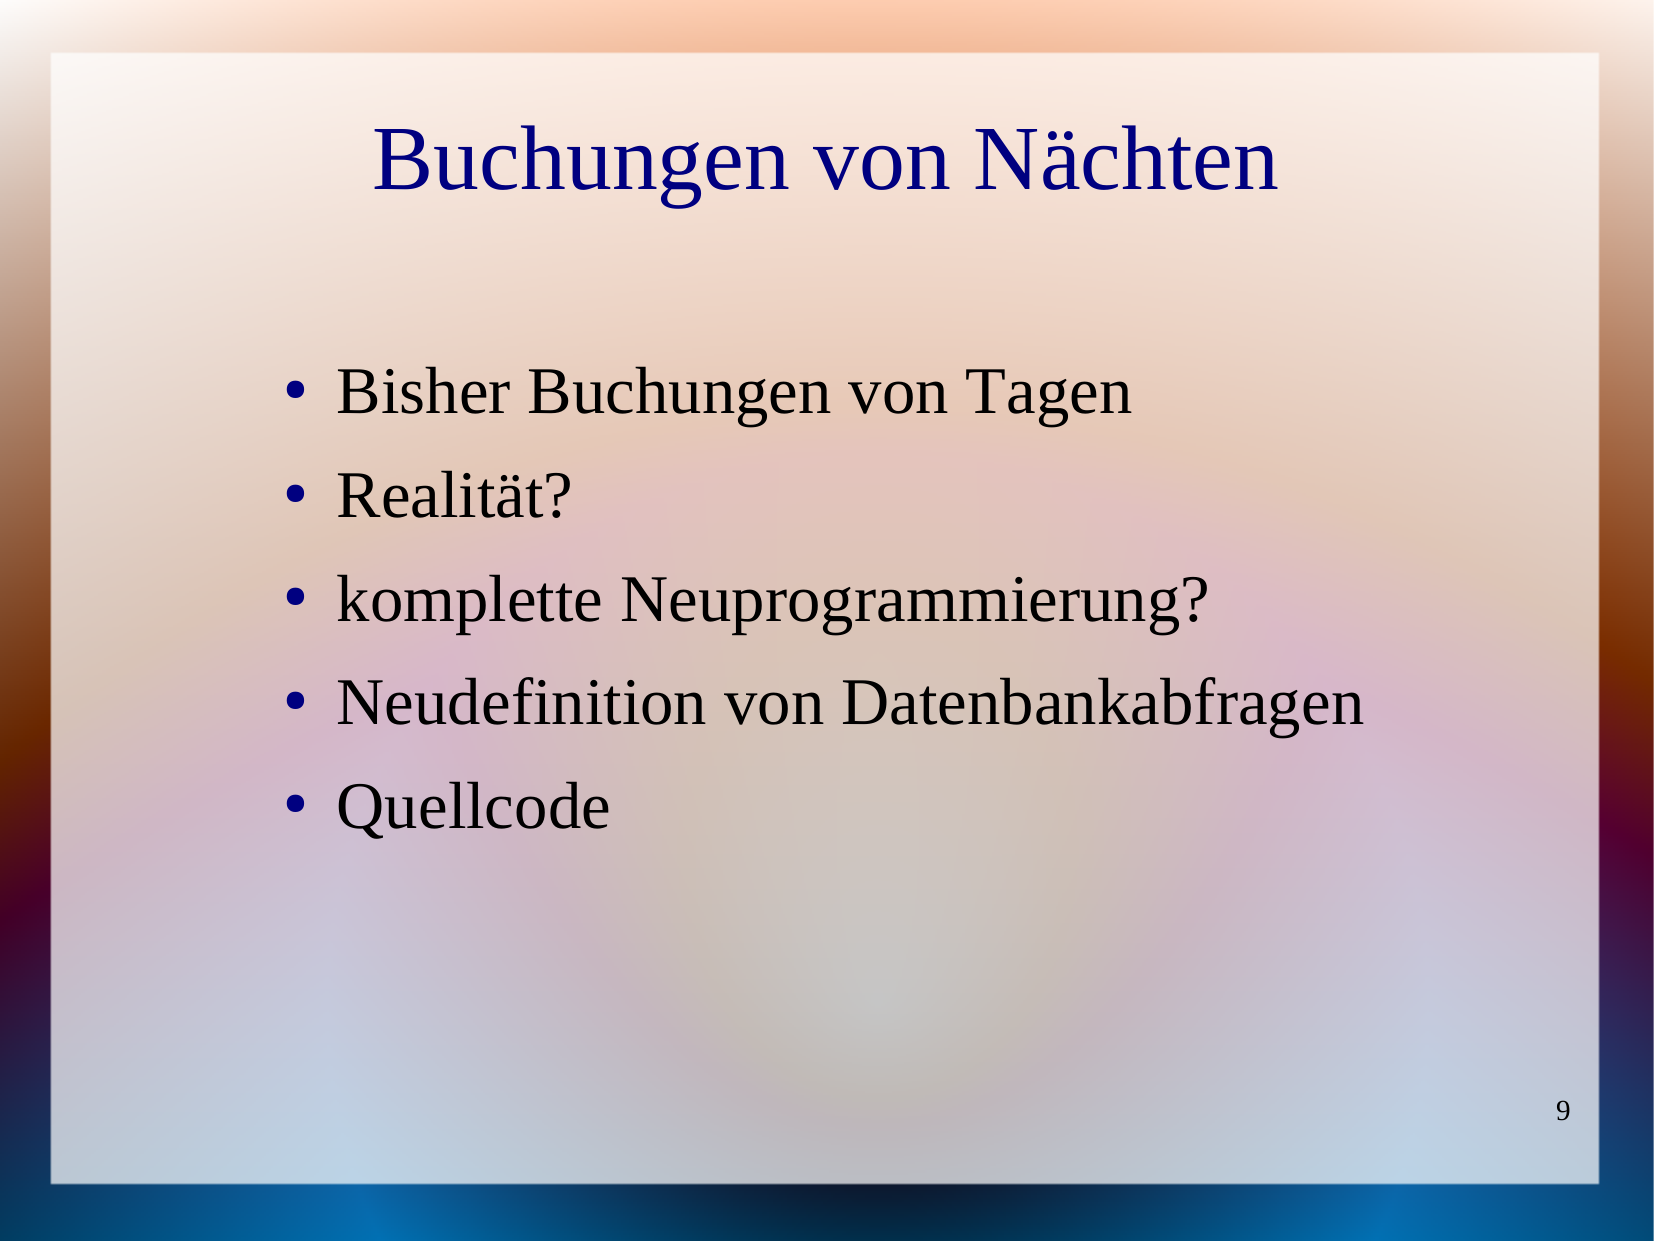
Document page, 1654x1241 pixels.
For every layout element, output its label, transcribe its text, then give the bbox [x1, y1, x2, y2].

list Bisher Buchungen von Tagen Realität? komplette Neuprogrammierung? Neudefinition von Datenbankabfragen Quellcode [265, 354, 1506, 847]
title Buchungen von Nächten [82, 55, 1571, 263]
picture [0, 0, 1654, 1241]
